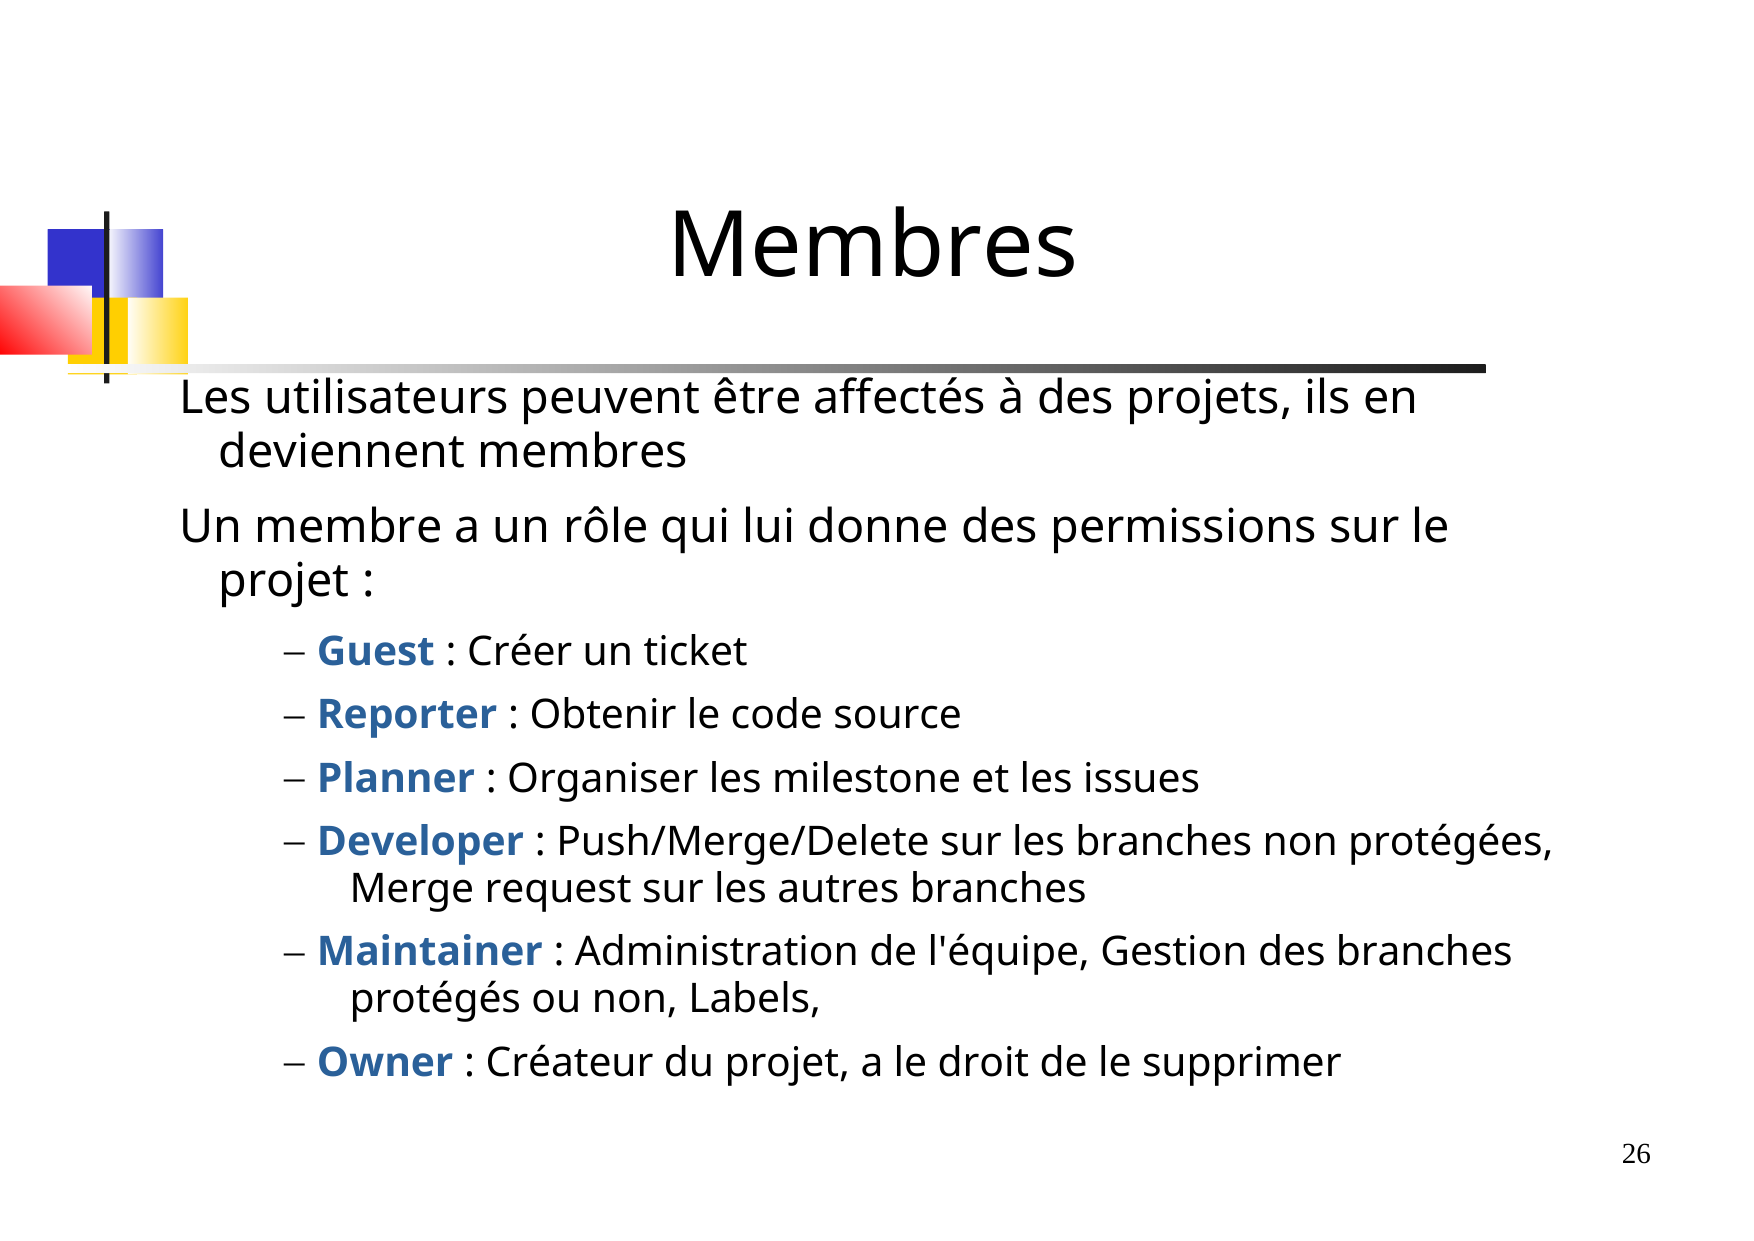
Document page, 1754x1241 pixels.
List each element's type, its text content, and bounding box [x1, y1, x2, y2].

title Membres [179, 139, 1567, 351]
list Les utilisateurs peuvent être affectés à des projets, ils en deviennent membres Un membre a un rôle qui lui donne des permissions sur le projet : Guest : Créer un ticket Reporter : Obtenir le code source Planner : Organiser les milestone et les issues Developer : Push/Merge/Delete sur les branches non protégées, Merge request sur les autres branches Maintainer : Administration de l'équipe, Gestion des branches protégés ou non, Labels, Owner : Créateur du projet, a le droit de le supprimer [179, 371, 1567, 1091]
